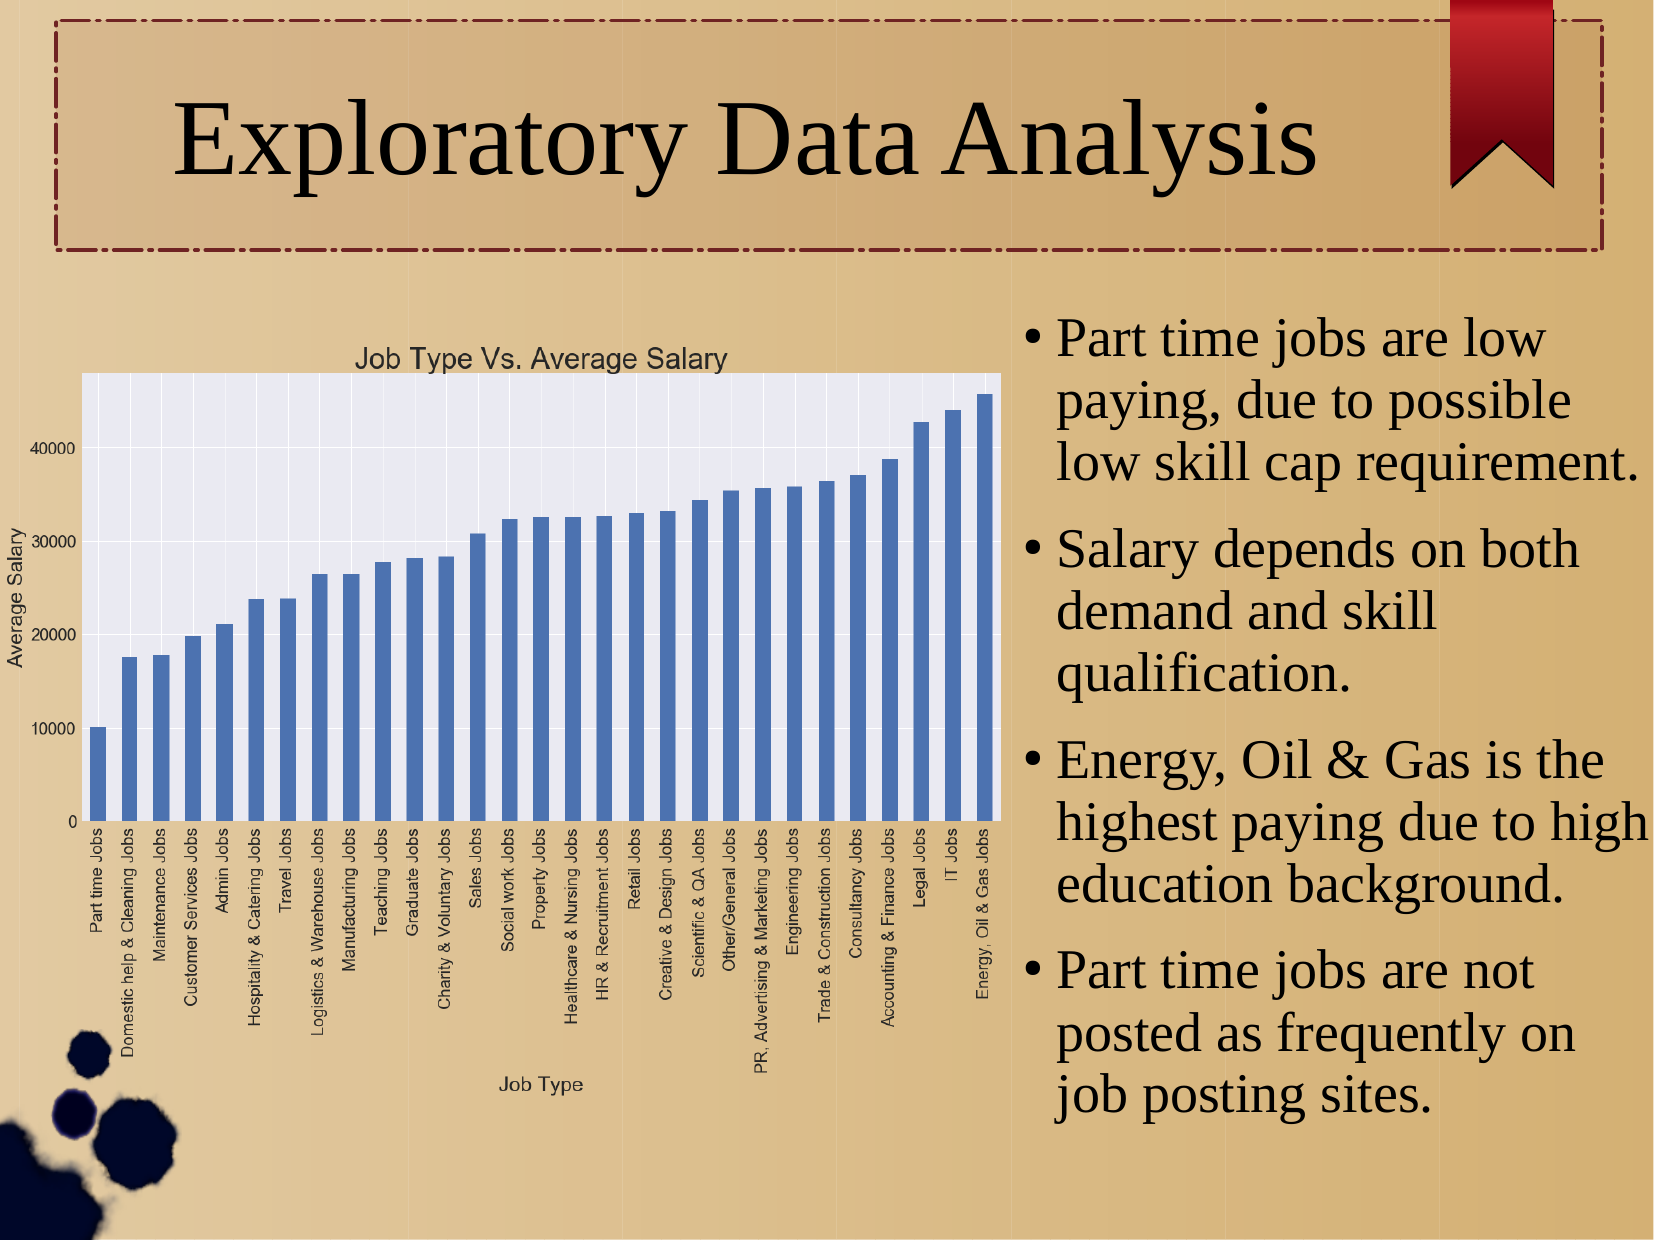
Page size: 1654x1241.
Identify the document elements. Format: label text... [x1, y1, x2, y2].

title Exploratory Data Analysis [82, 47, 1412, 229]
picture [2, 341, 1006, 1100]
list Part time jobs are low paying, due to possible low skill cap requirement. Salary depends on both demand and skill qualification. Energy, Oil & Gas is the highest paying due to high education background. Part time jobs are not posted as frequently on job posting sites. [1011, 306, 1651, 1184]
